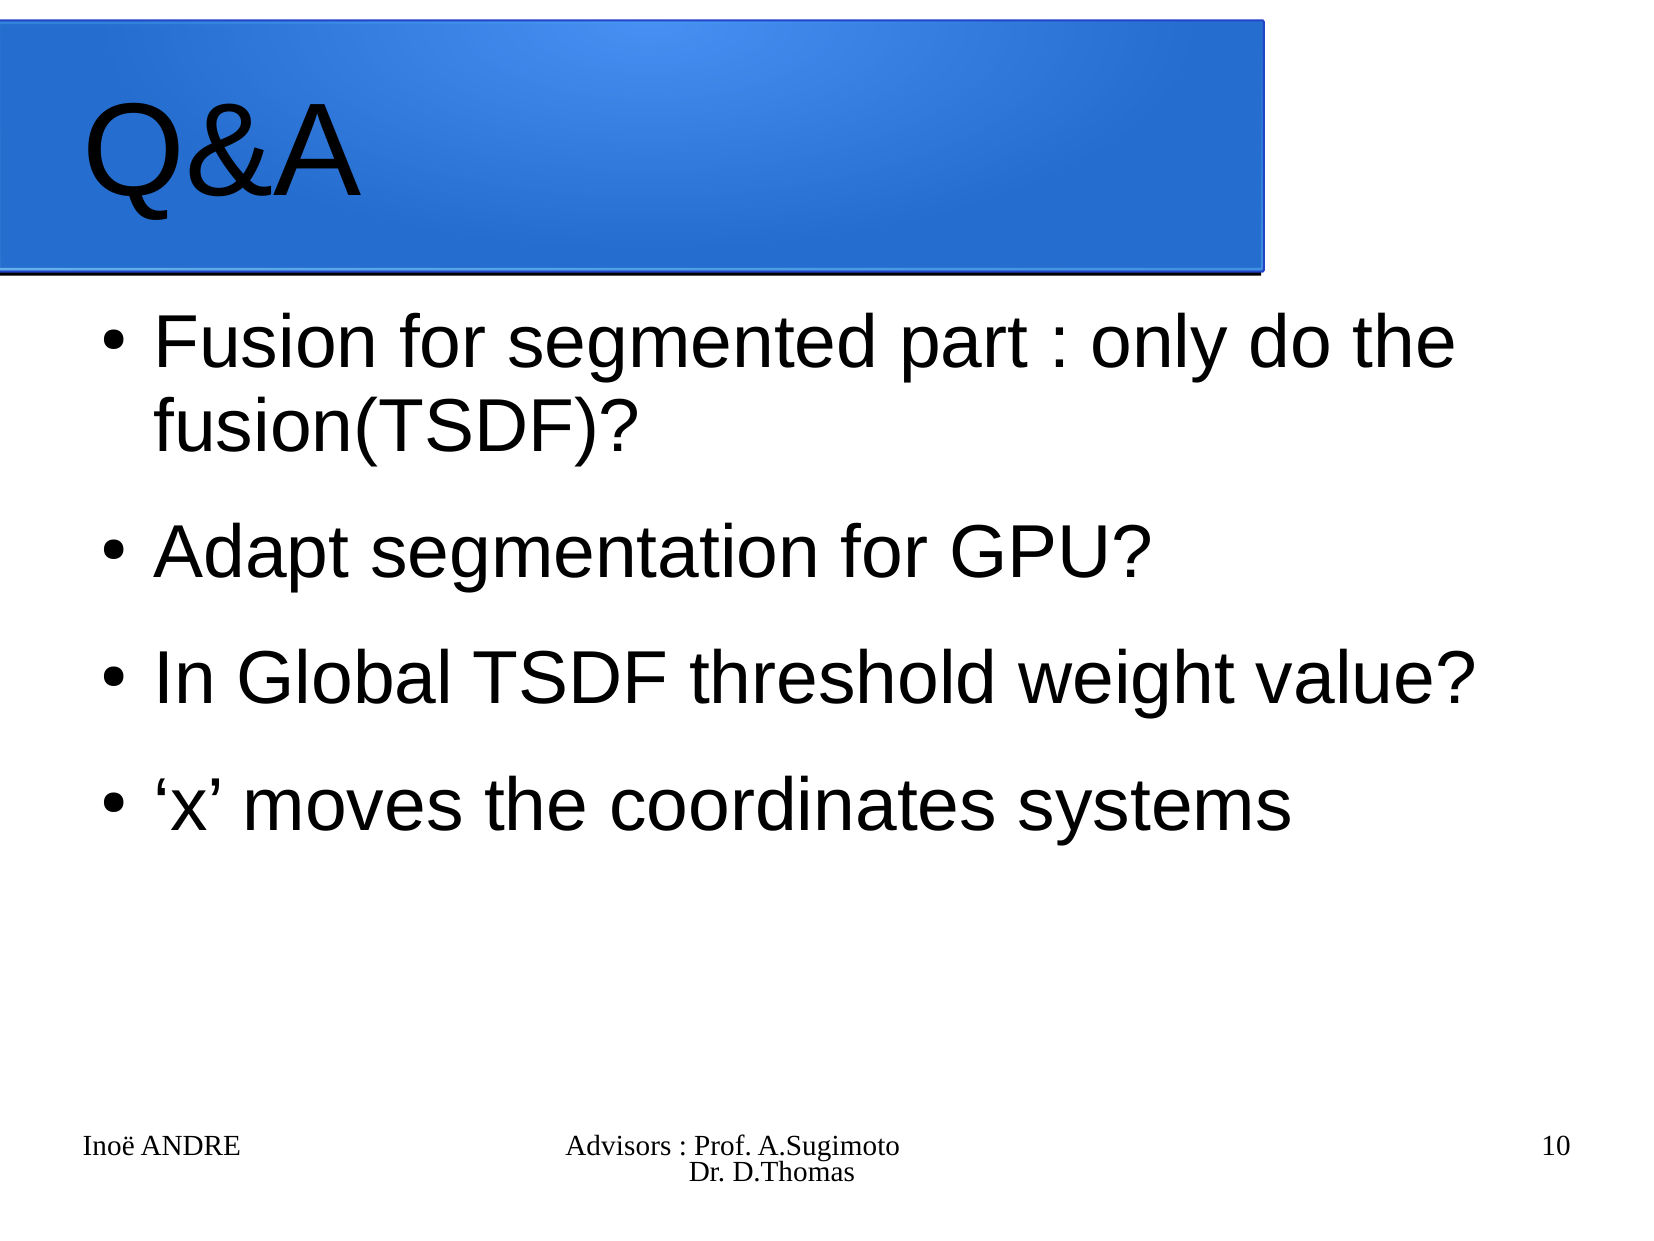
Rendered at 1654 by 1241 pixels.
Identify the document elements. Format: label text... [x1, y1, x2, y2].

title Q&A [82, 47, 1235, 252]
list Fusion for segmented part : only do the fusion(TSDF)? Adapt segmentation for GPU? In Global TSDF threshold weight value? ‘x’ moves the coordinates systems [82, 299, 1561, 1051]
